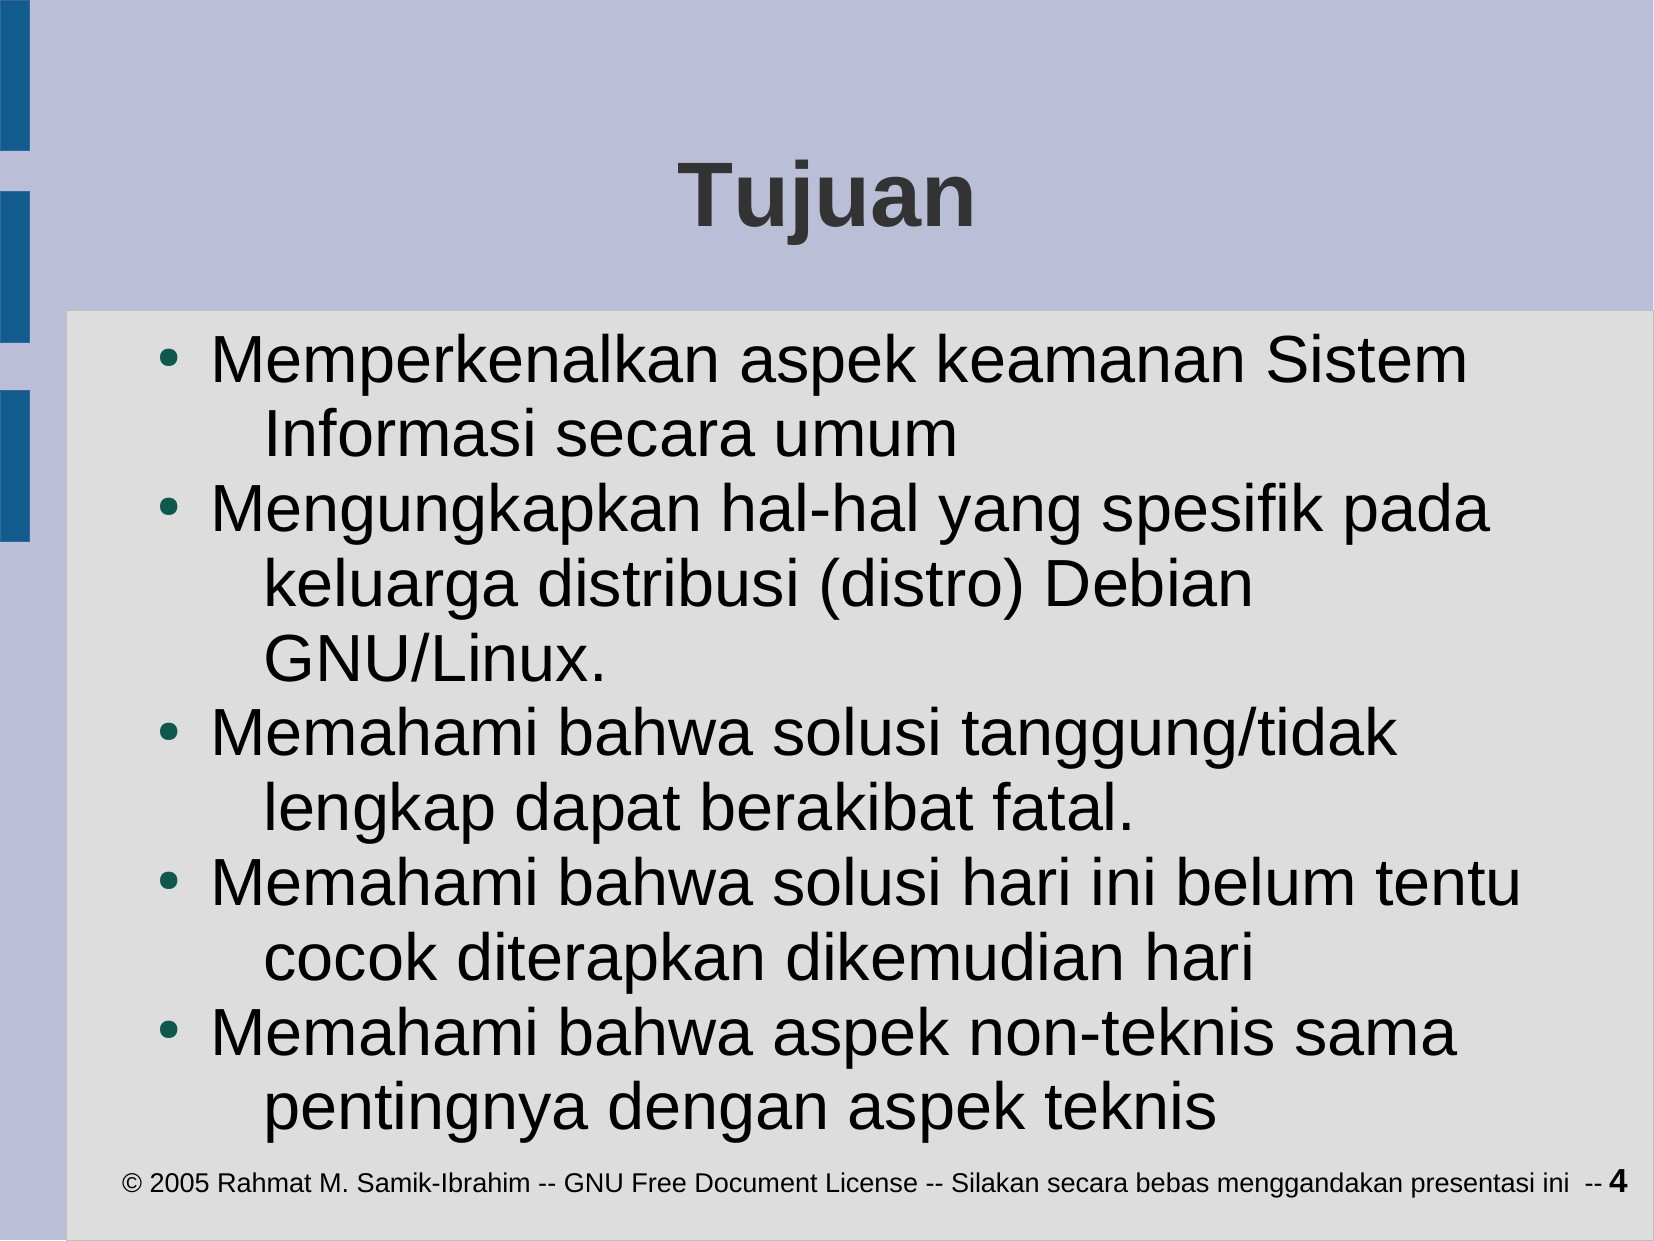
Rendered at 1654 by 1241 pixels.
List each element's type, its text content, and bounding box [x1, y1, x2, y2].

title Tujuan [121, 91, 1534, 299]
list Memperkenalkan aspek keamanan Sistem Informasi secara umum Mengungkapkan hal-hal yang spesifik pada keluarga distribusi (distro) Debian GNU/Linux. Memahami bahwa solusi tanggung/tidak lengkap dapat berakibat fatal. Memahami bahwa solusi hari ini belum tentu cocok diterapkan dikemudian hari Memahami bahwa aspek non-teknis sama pentingnya dengan aspek teknis [121, 321, 1534, 1145]
